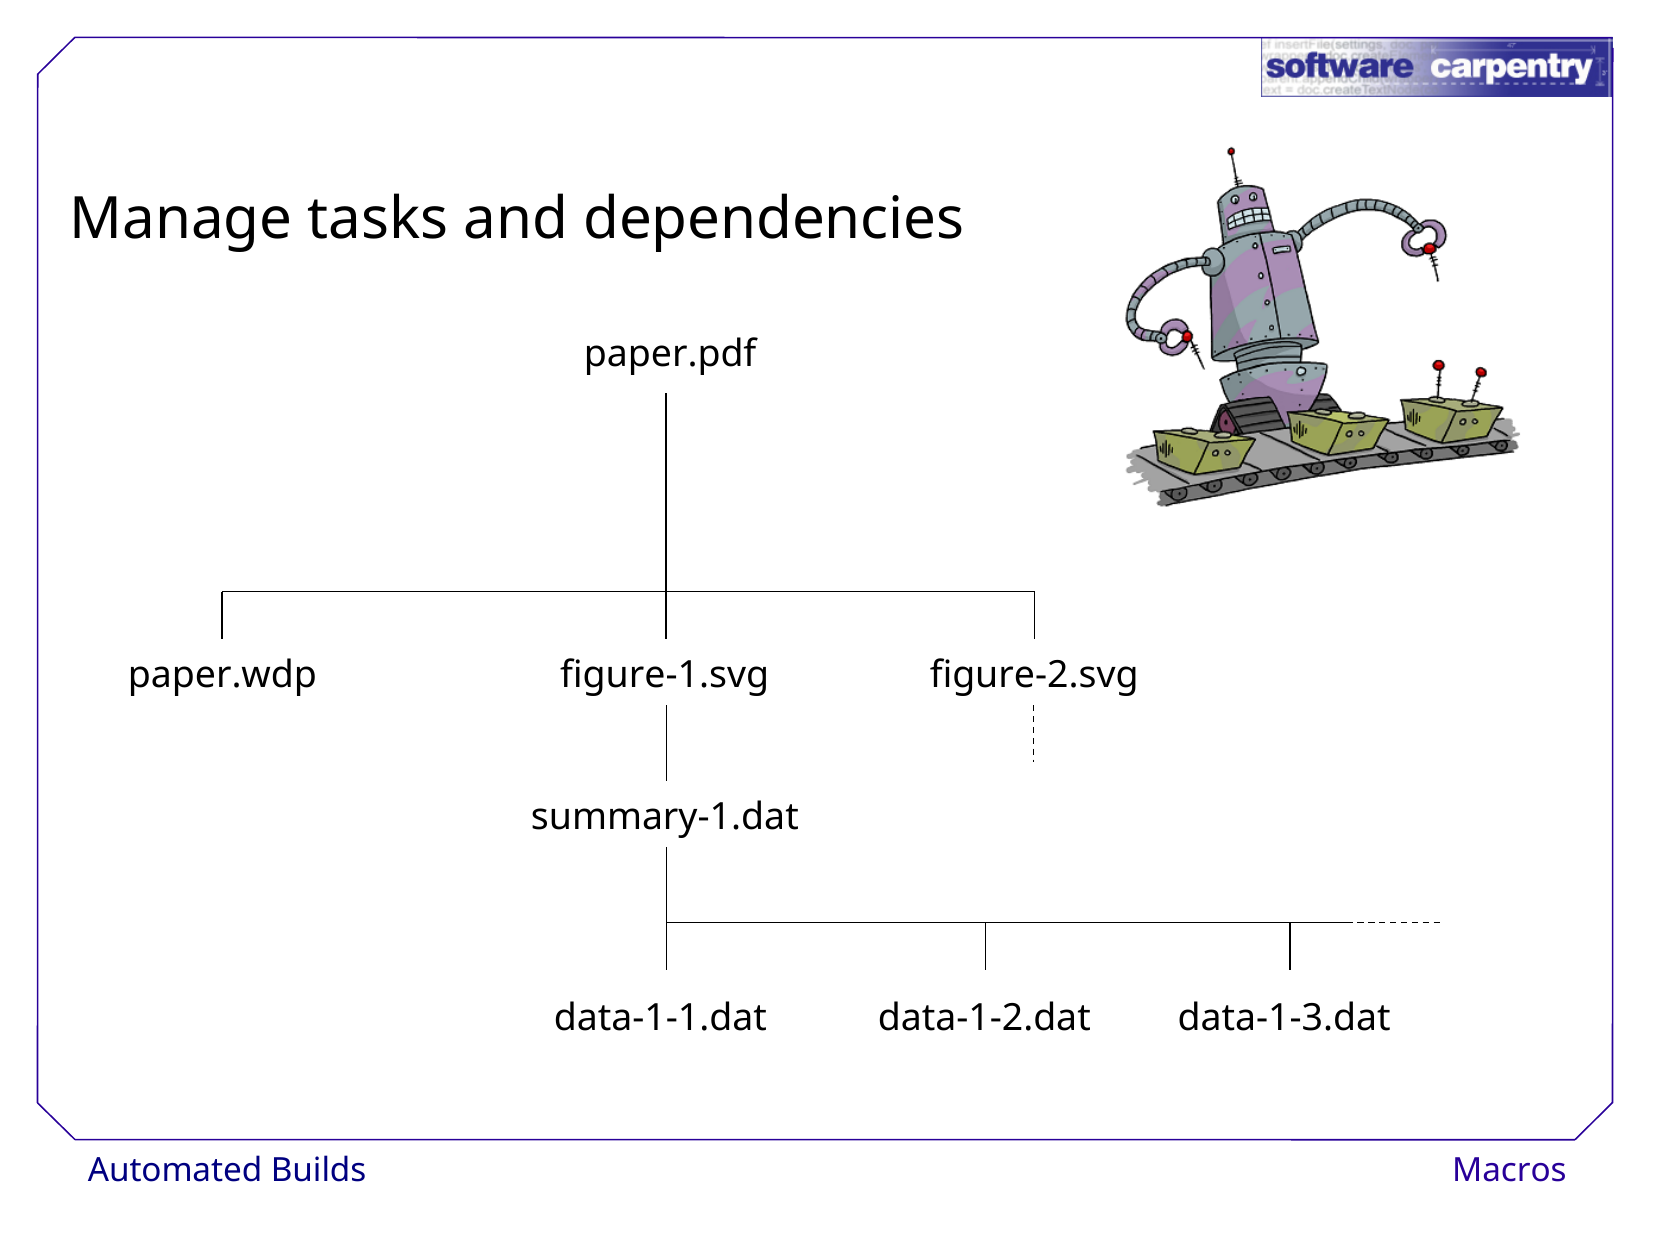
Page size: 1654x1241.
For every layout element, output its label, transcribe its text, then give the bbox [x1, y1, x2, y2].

text_box figure-2.svg [839, 620, 1229, 704]
text_box Manage tasks and dependencies [54, 138, 1110, 259]
text_box paper.wdp [38, 620, 408, 704]
picture [1110, 128, 1526, 522]
picture [1261, 39, 1613, 97]
text_box paper.pdf [494, 298, 847, 382]
text_box data-1-1.dat [464, 962, 788, 1046]
text_box data-1-3.dat [1181, 962, 1481, 1046]
text_box summary-1.dat [441, 761, 889, 845]
text_box data-1-2.dat [788, 962, 1181, 1046]
text_box figure-1.svg [470, 620, 839, 704]
